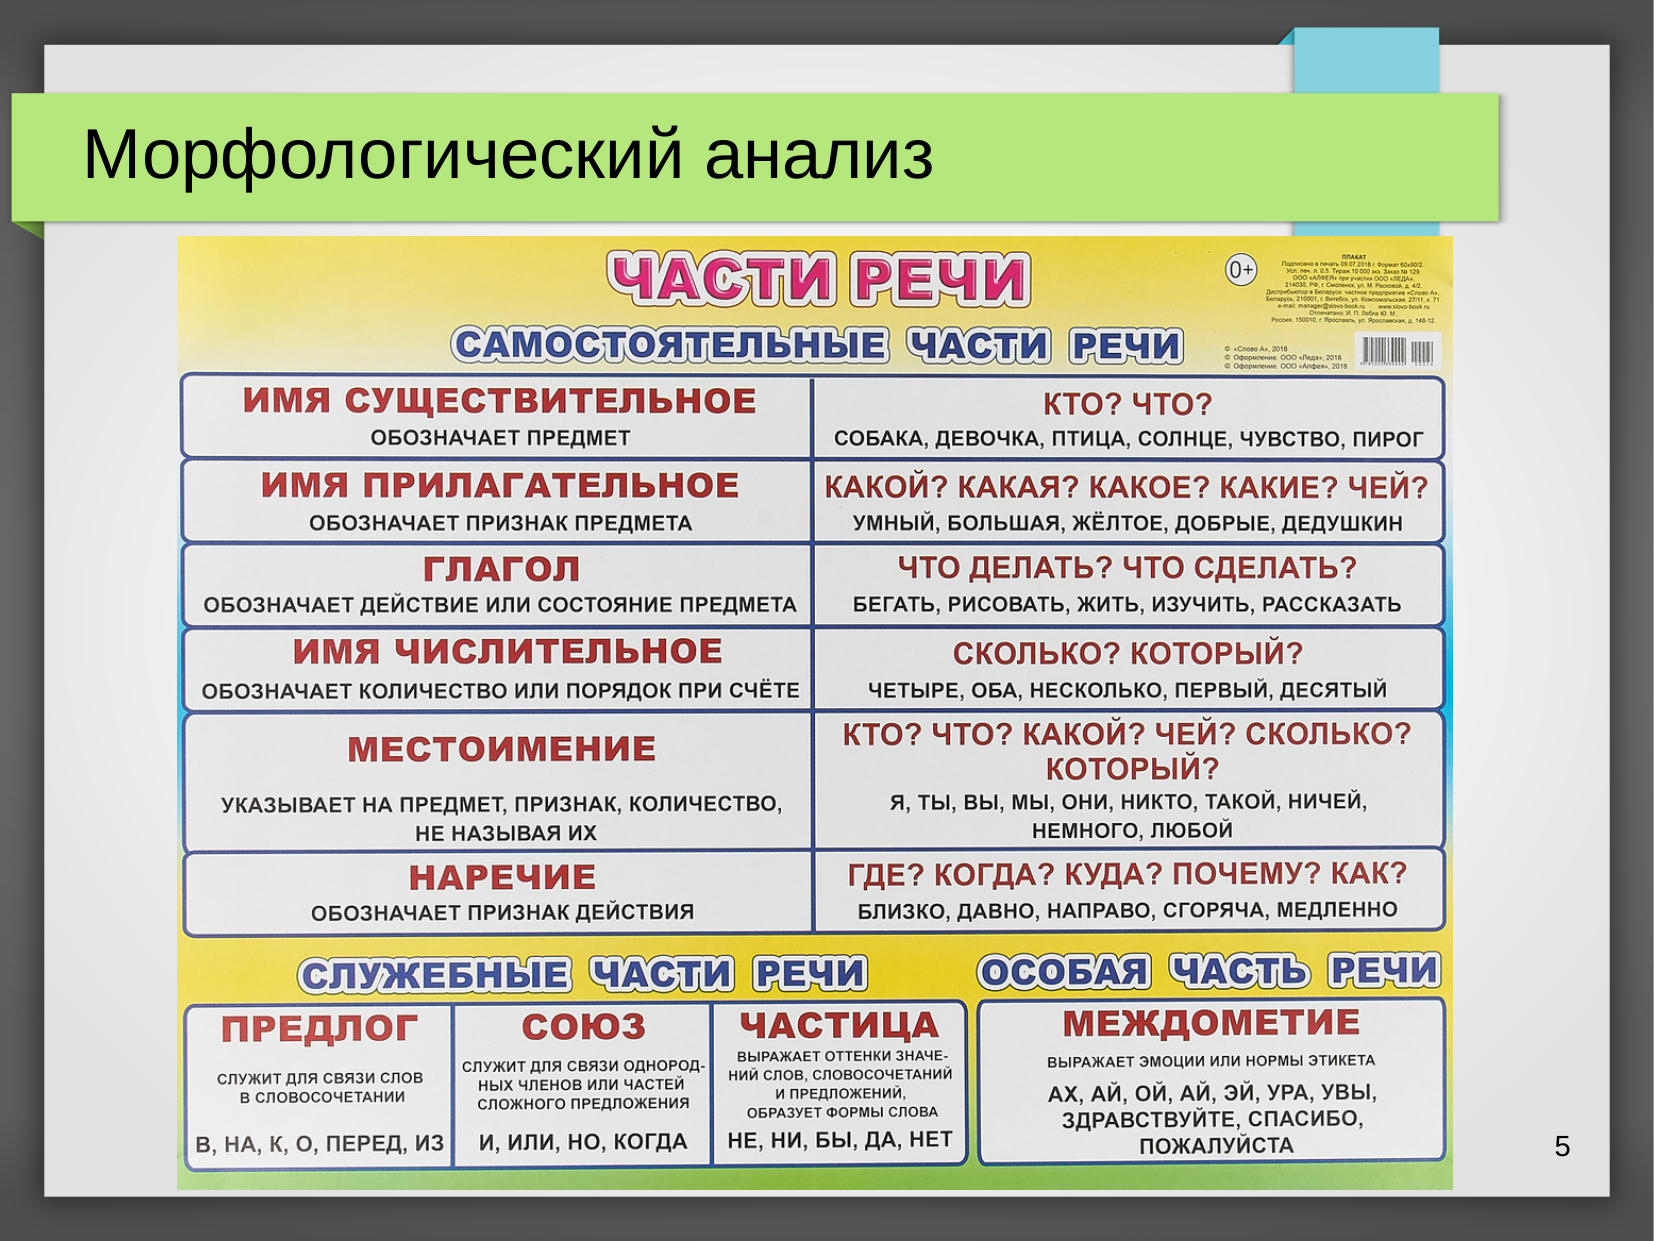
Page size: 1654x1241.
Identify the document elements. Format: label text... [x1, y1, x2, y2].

title Морфологический анализ [82, 114, 993, 194]
picture [0, 0, 1654, 1241]
